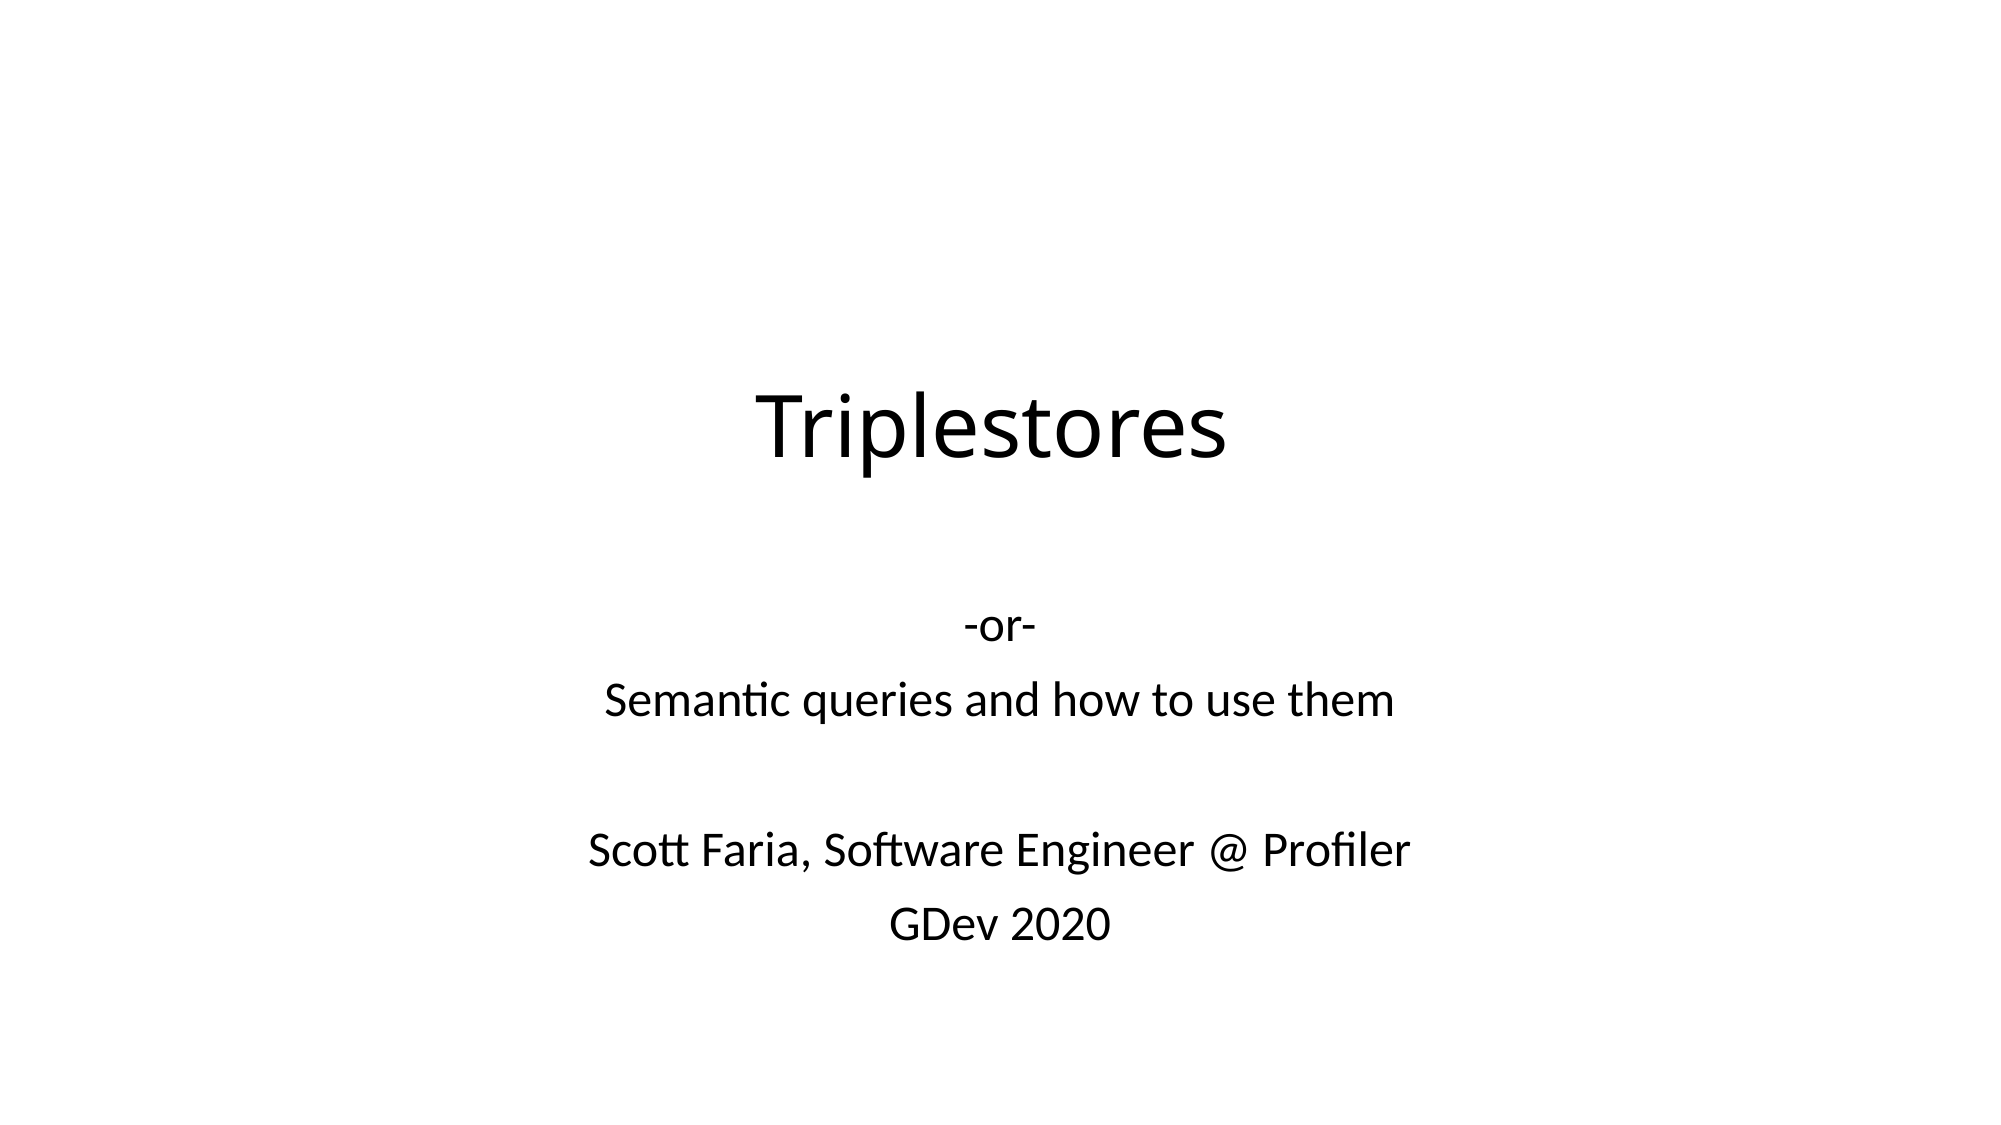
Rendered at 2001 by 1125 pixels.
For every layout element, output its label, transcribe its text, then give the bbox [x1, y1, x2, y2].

title Triplestores [242, 184, 1743, 577]
subtitle -or- Semantic queries and how to use them Scott Faria, Software Engineer @ Profiler GDev 2020 [249, 590, 1750, 1049]
